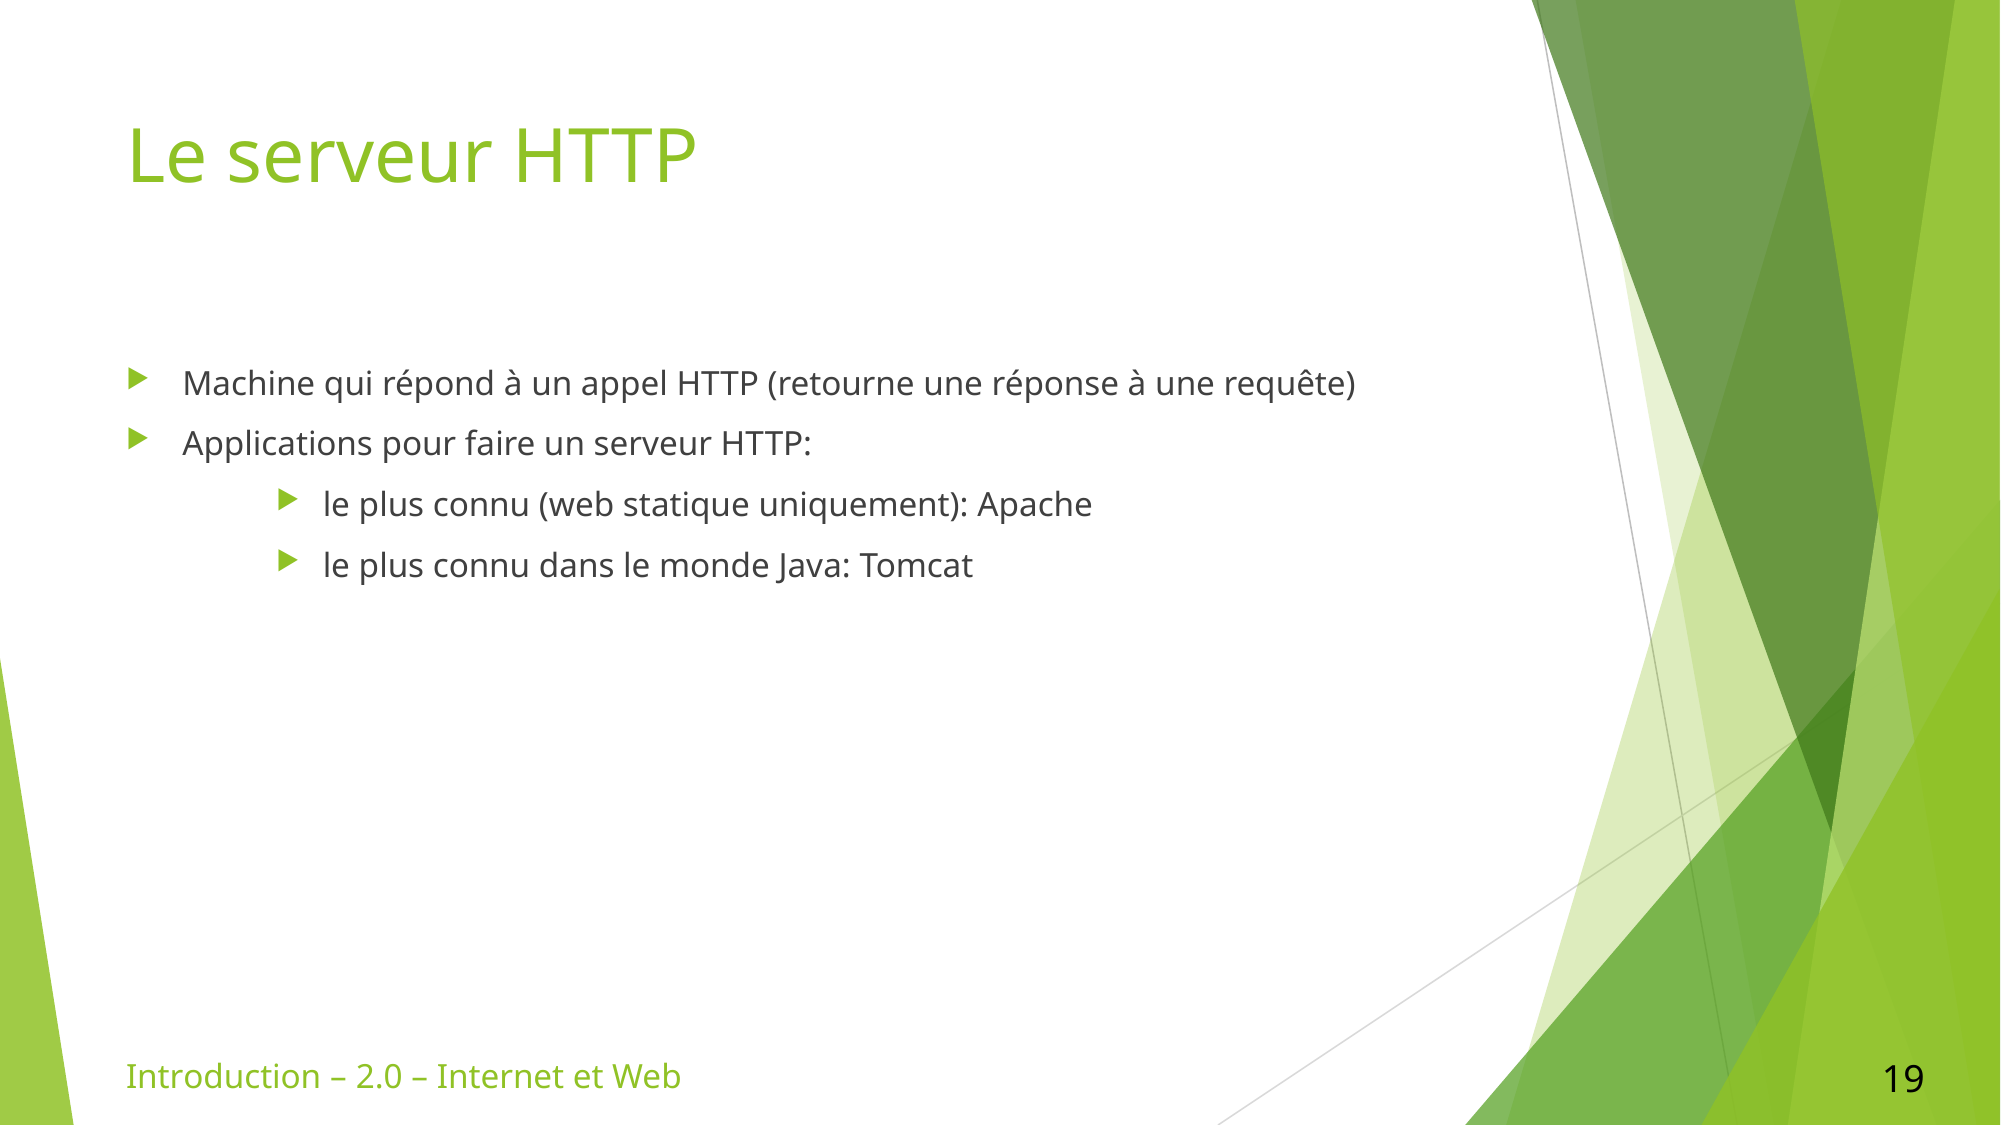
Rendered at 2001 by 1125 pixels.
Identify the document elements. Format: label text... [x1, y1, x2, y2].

list Machine qui répond à un appel HTTP (retourne une réponse à une requête) Applications pour faire un serveur HTTP: le plus connu (web statique uniquement): Apache le plus connu dans le monde Java: Tomcat [111, 354, 1522, 992]
title Le serveur HTTP [111, 99, 1522, 317]
text_box Introduction – 2.0 – Internet et Web [111, 1047, 1094, 1109]
text_box [1866, 1047, 1979, 1108]
